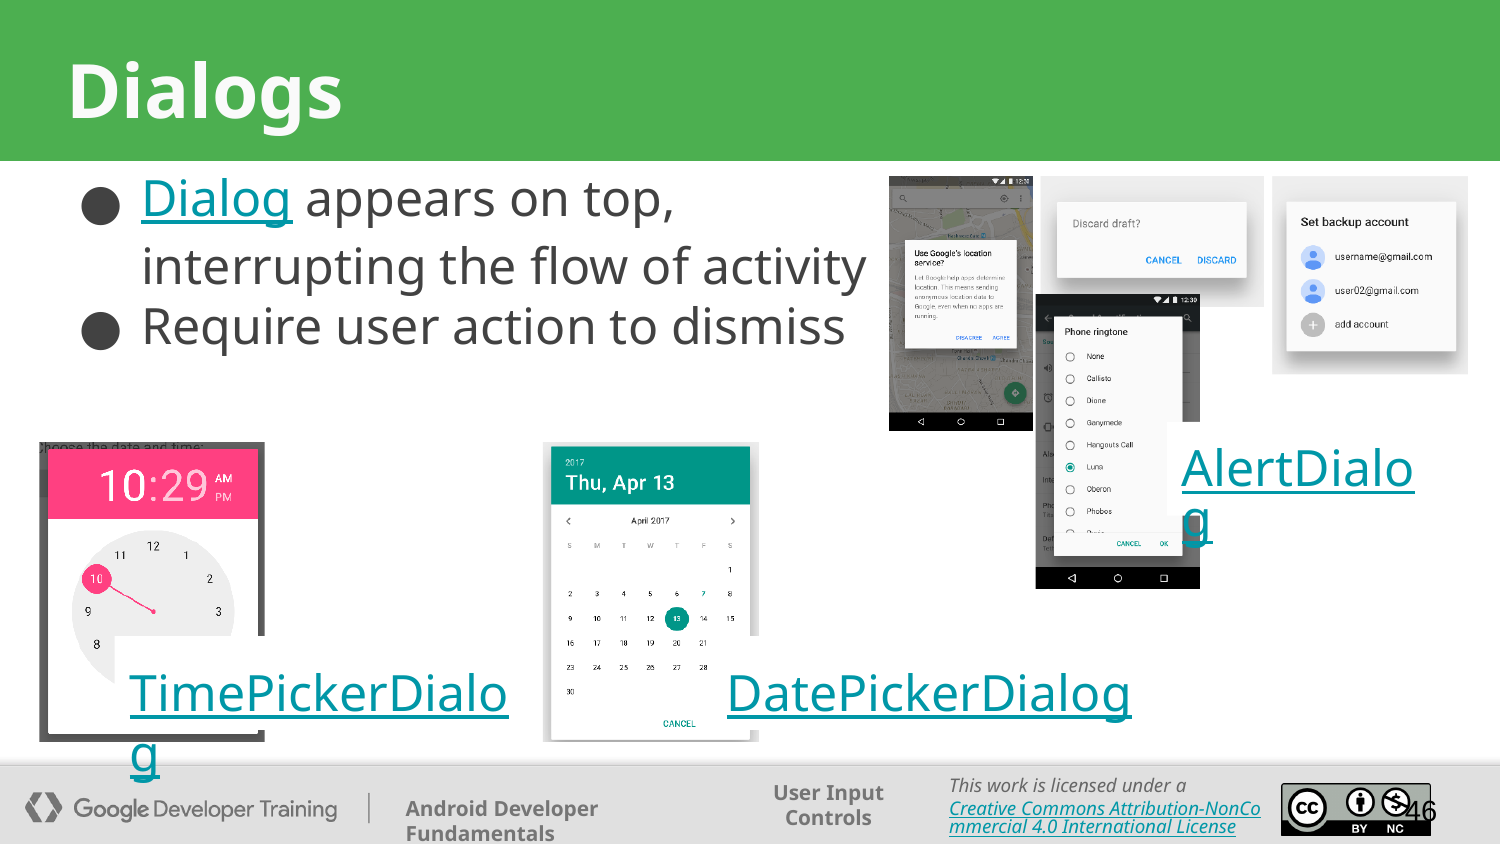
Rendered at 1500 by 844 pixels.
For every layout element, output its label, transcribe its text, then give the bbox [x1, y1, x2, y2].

picture [0, 161, 1500, 844]
list Dialog appears on top, interrupting the flow of activity Require user action to dismiss [51, 151, 906, 417]
slide_number <number> [1389, 777, 1480, 842]
title Dialogs [51, 28, 1449, 122]
text_box TimePickerDialog [114, 636, 537, 730]
text_box DatePickerDialog [711, 636, 1153, 730]
text_box AlertDialog [1166, 421, 1449, 516]
